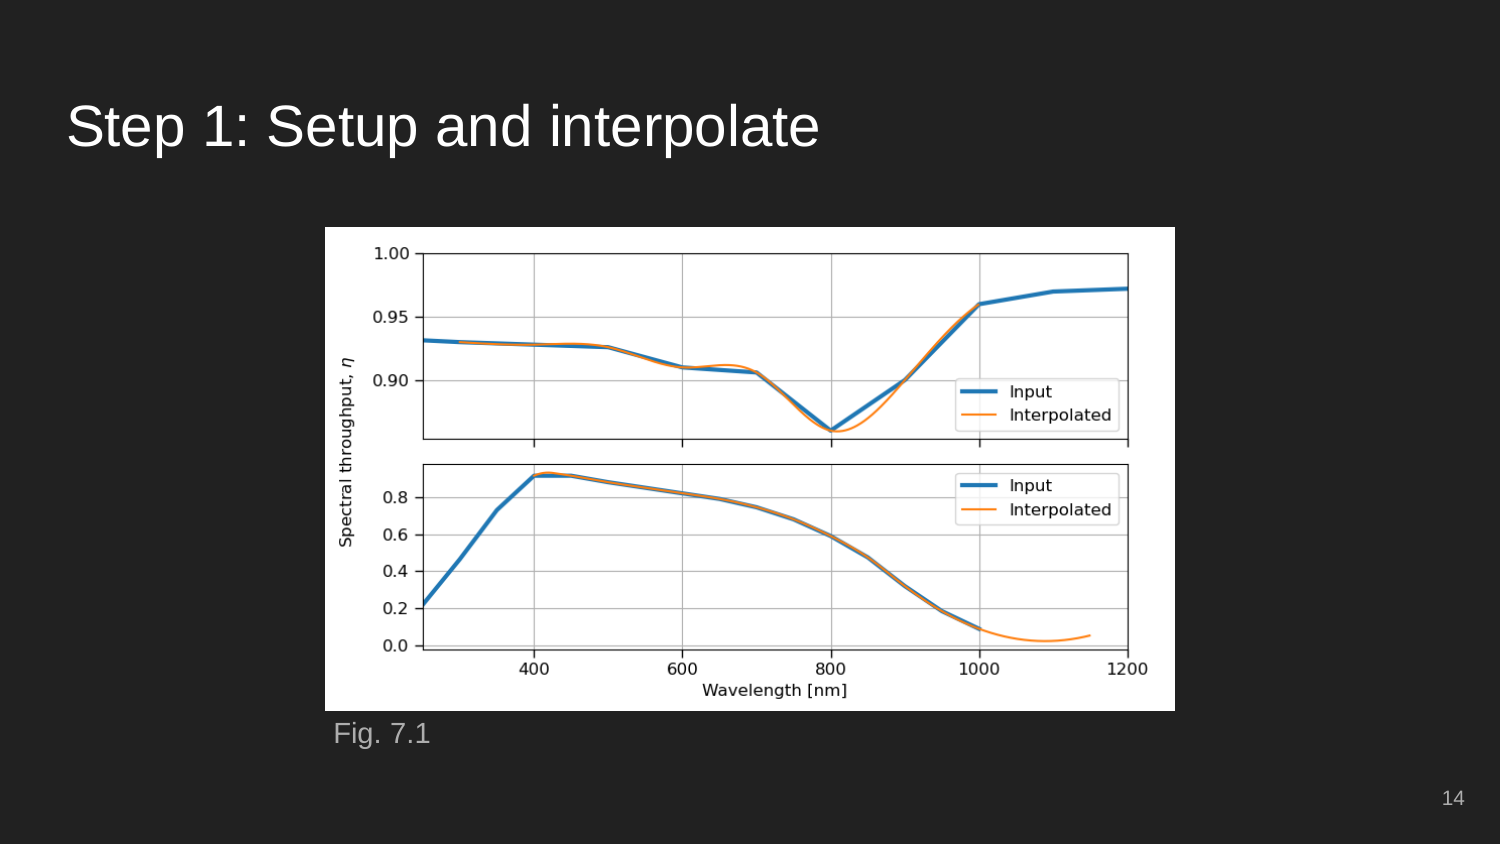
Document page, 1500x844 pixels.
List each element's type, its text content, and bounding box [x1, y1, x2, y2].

title Step 1: Setup and interpolate [51, 72, 1449, 167]
slide_number <number> [1389, 764, 1480, 830]
text_box Fig. 7.1 [318, 699, 546, 746]
picture [325, 227, 1175, 711]
